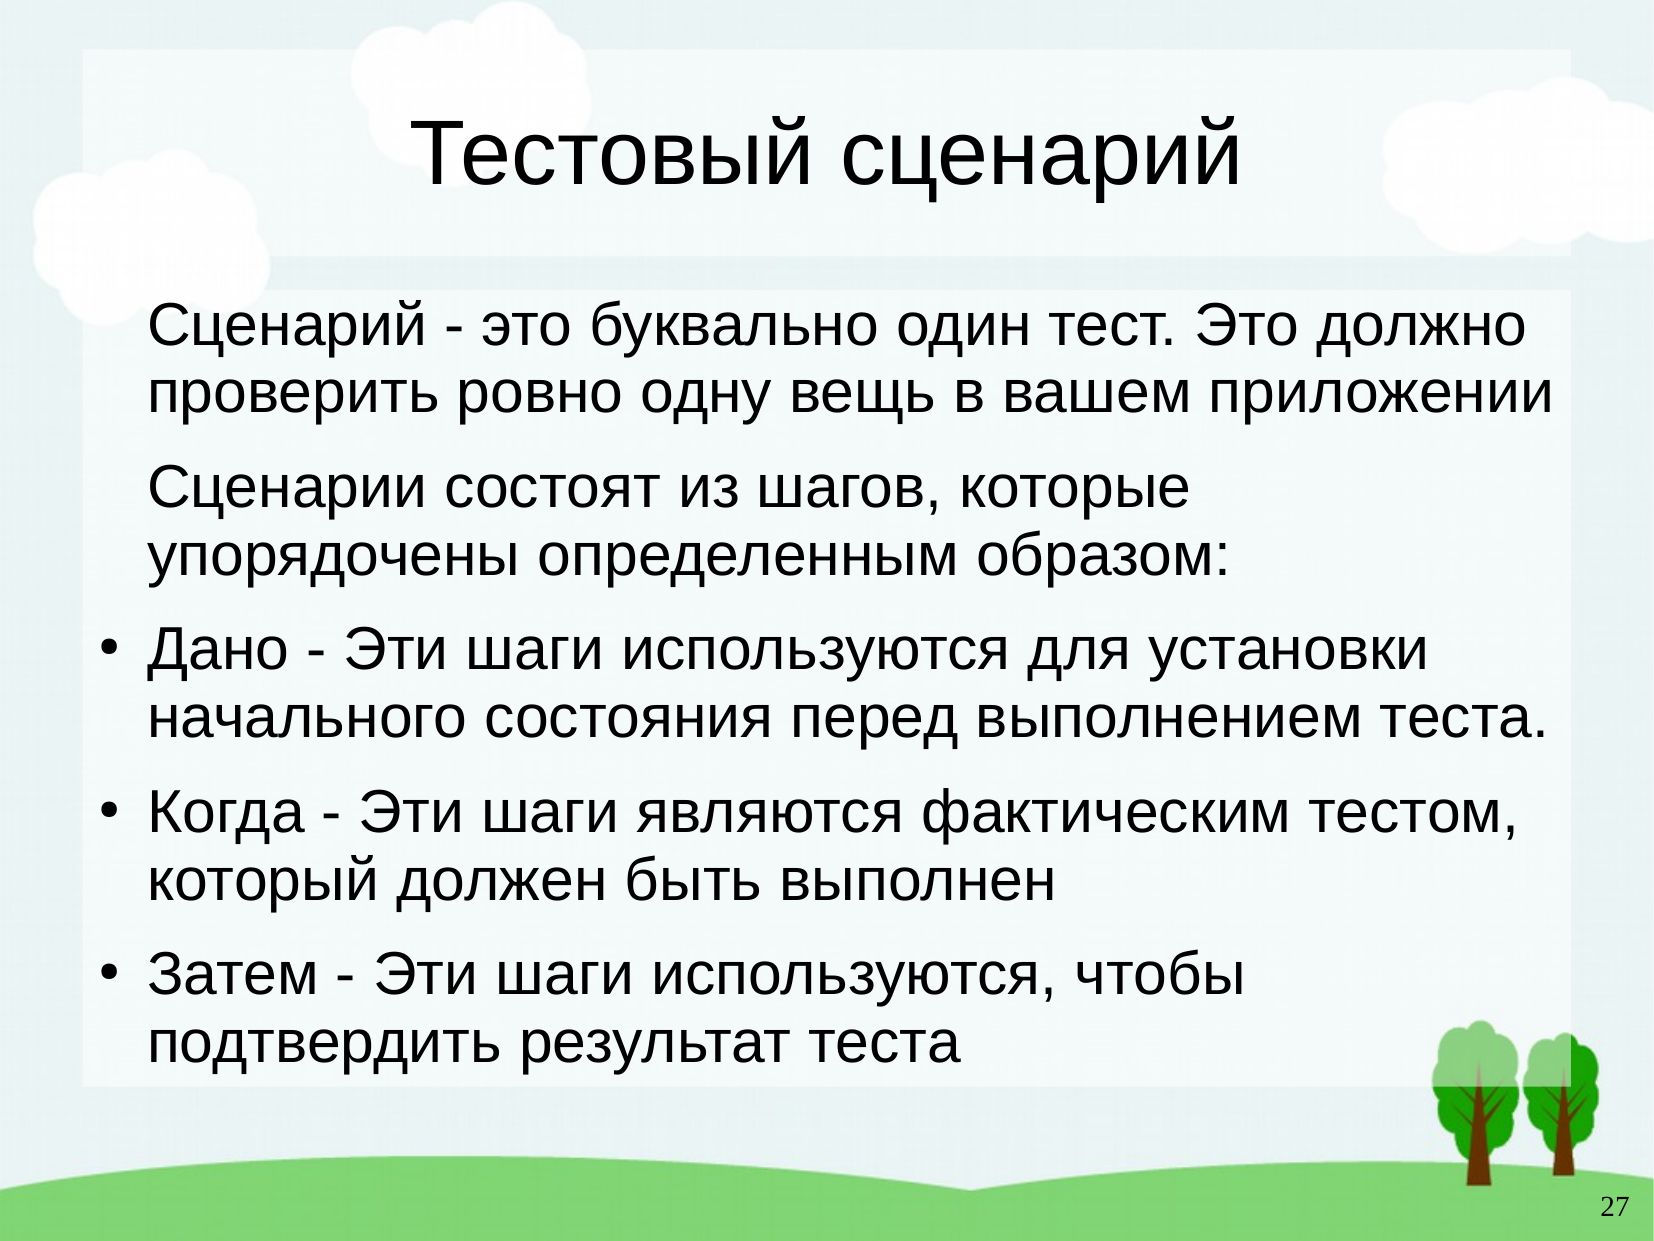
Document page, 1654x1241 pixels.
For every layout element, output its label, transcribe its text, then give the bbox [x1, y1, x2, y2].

list Сценарий - это буквально один тест. Это должно проверить ровно одну вещь в вашем приложении Сценарии состоят из шагов, которые упорядочены определенным образом: Дано - Эти шаги используются для установки начального состояния перед выполнением теста. Когда - Эти шаги являются фактическим тестом, который должен быть выполнен Затем - Эти шаги используются, чтобы подтвердить результат теста [82, 290, 1571, 1087]
picture [0, 0, 1654, 1241]
title Тестовый сценарий [82, 49, 1571, 257]
